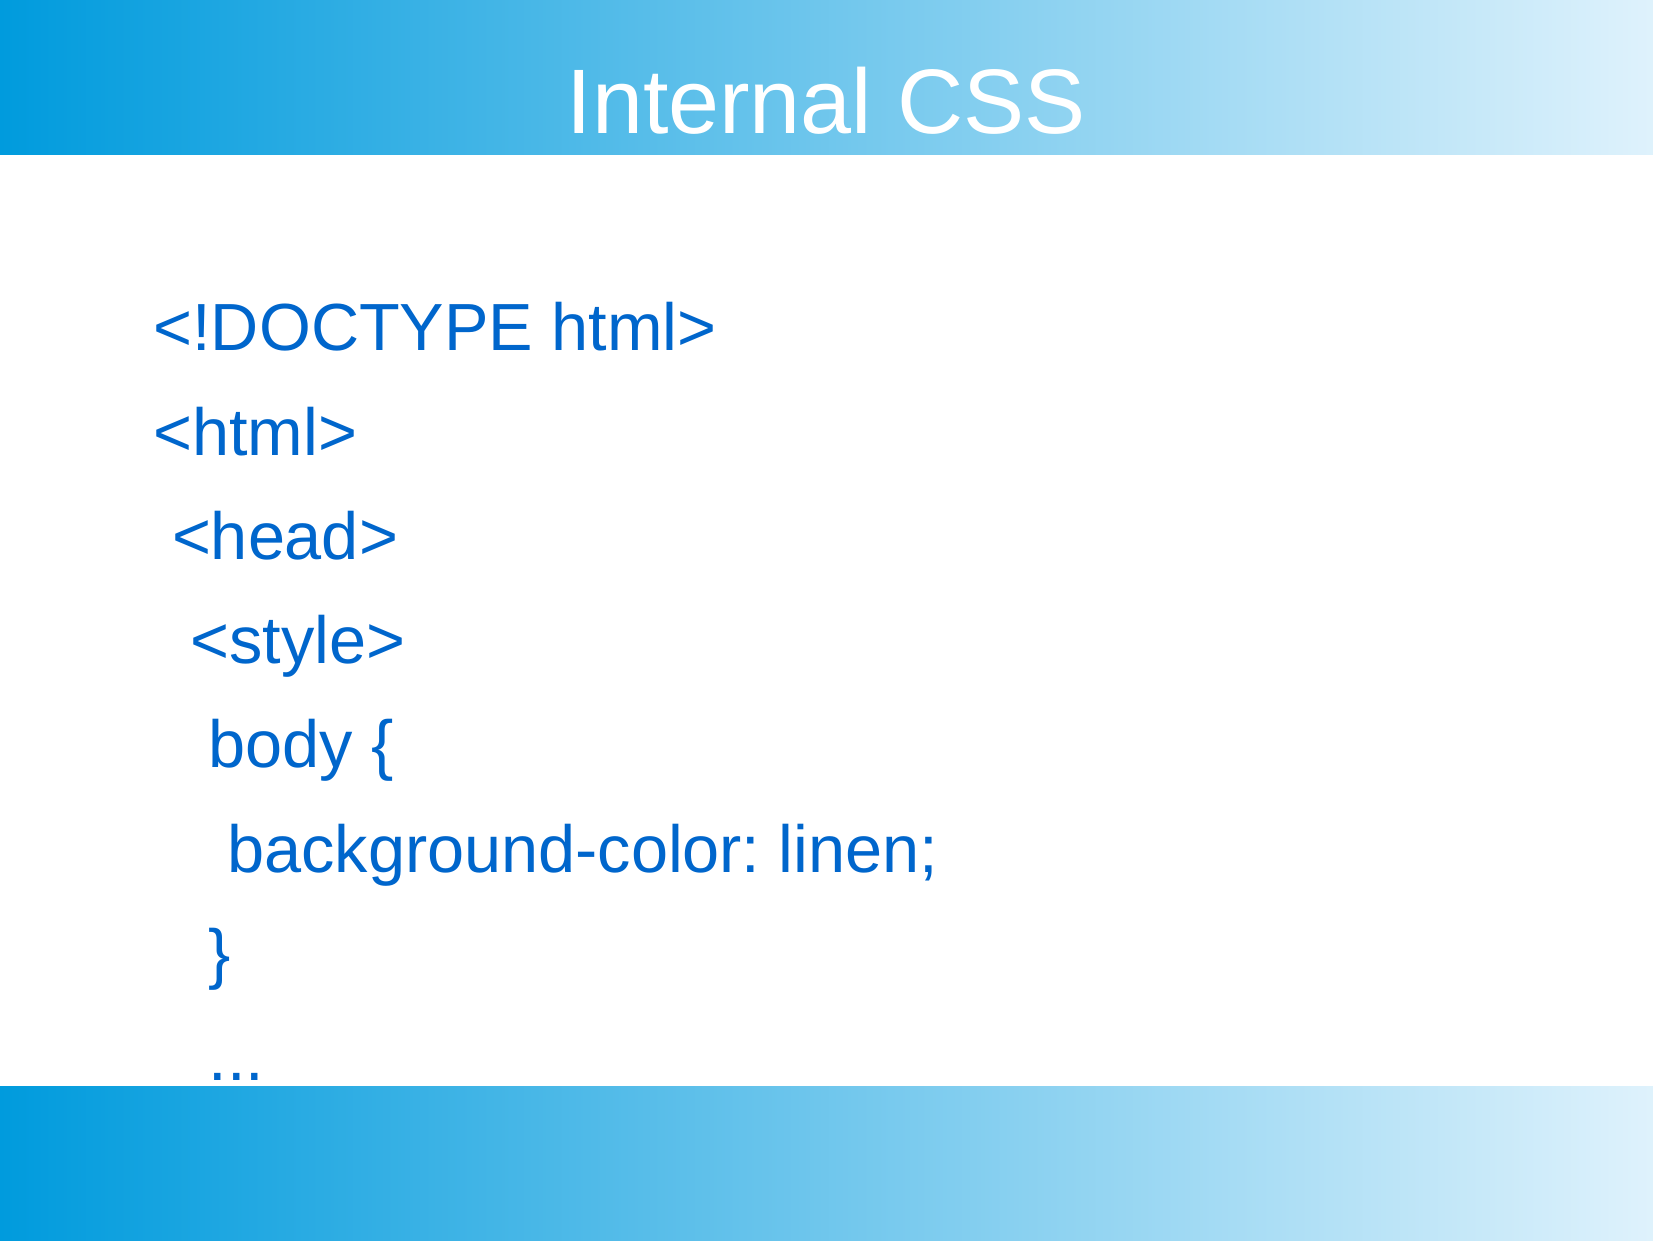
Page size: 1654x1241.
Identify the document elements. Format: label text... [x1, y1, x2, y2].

list <!DOCTYPE html> <html> <head> <style> body { background-color: linen; } ... [82, 290, 1571, 1010]
title Internal CSS [82, 49, 1571, 155]
